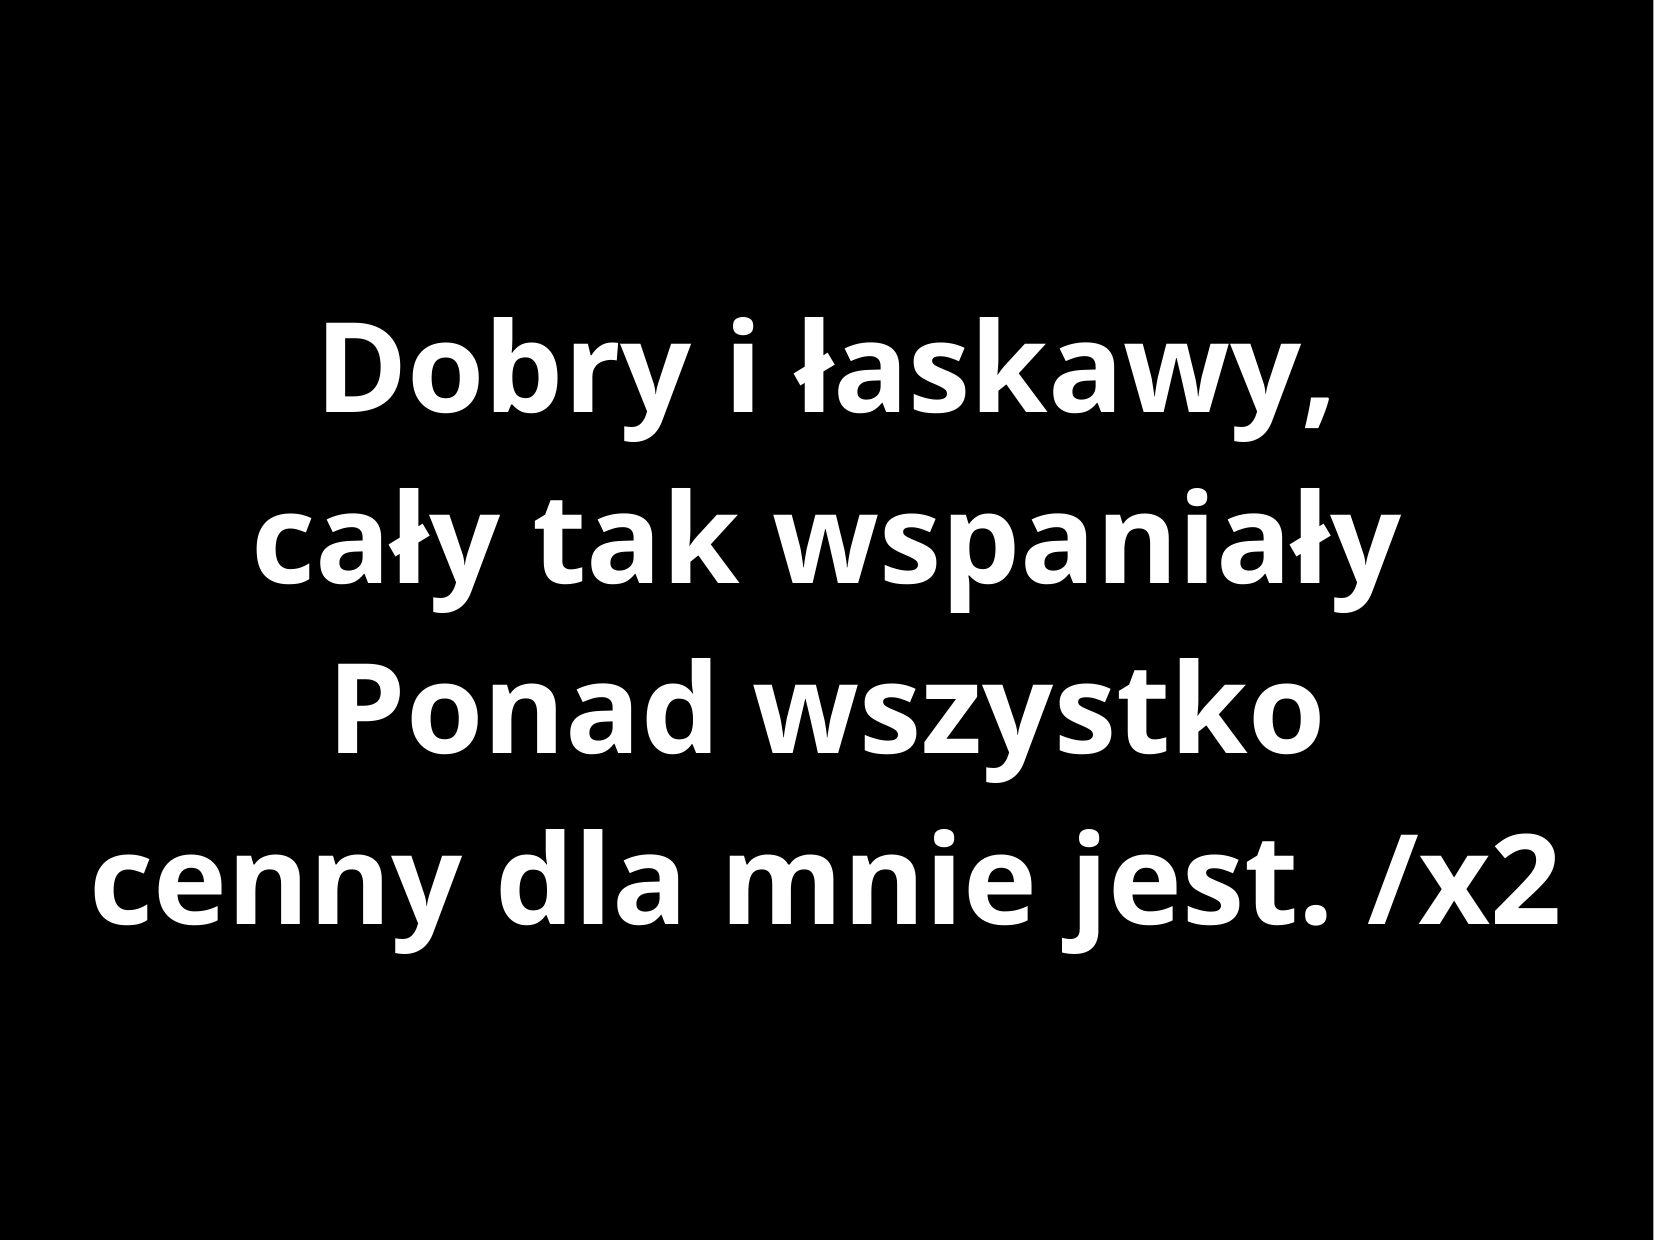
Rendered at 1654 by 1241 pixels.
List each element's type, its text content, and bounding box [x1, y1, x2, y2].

title Dobry i łaskawy, cały tak wspaniały Ponad wszystko cenny dla mnie jest. /x2 [0, 0, 1654, 1241]
